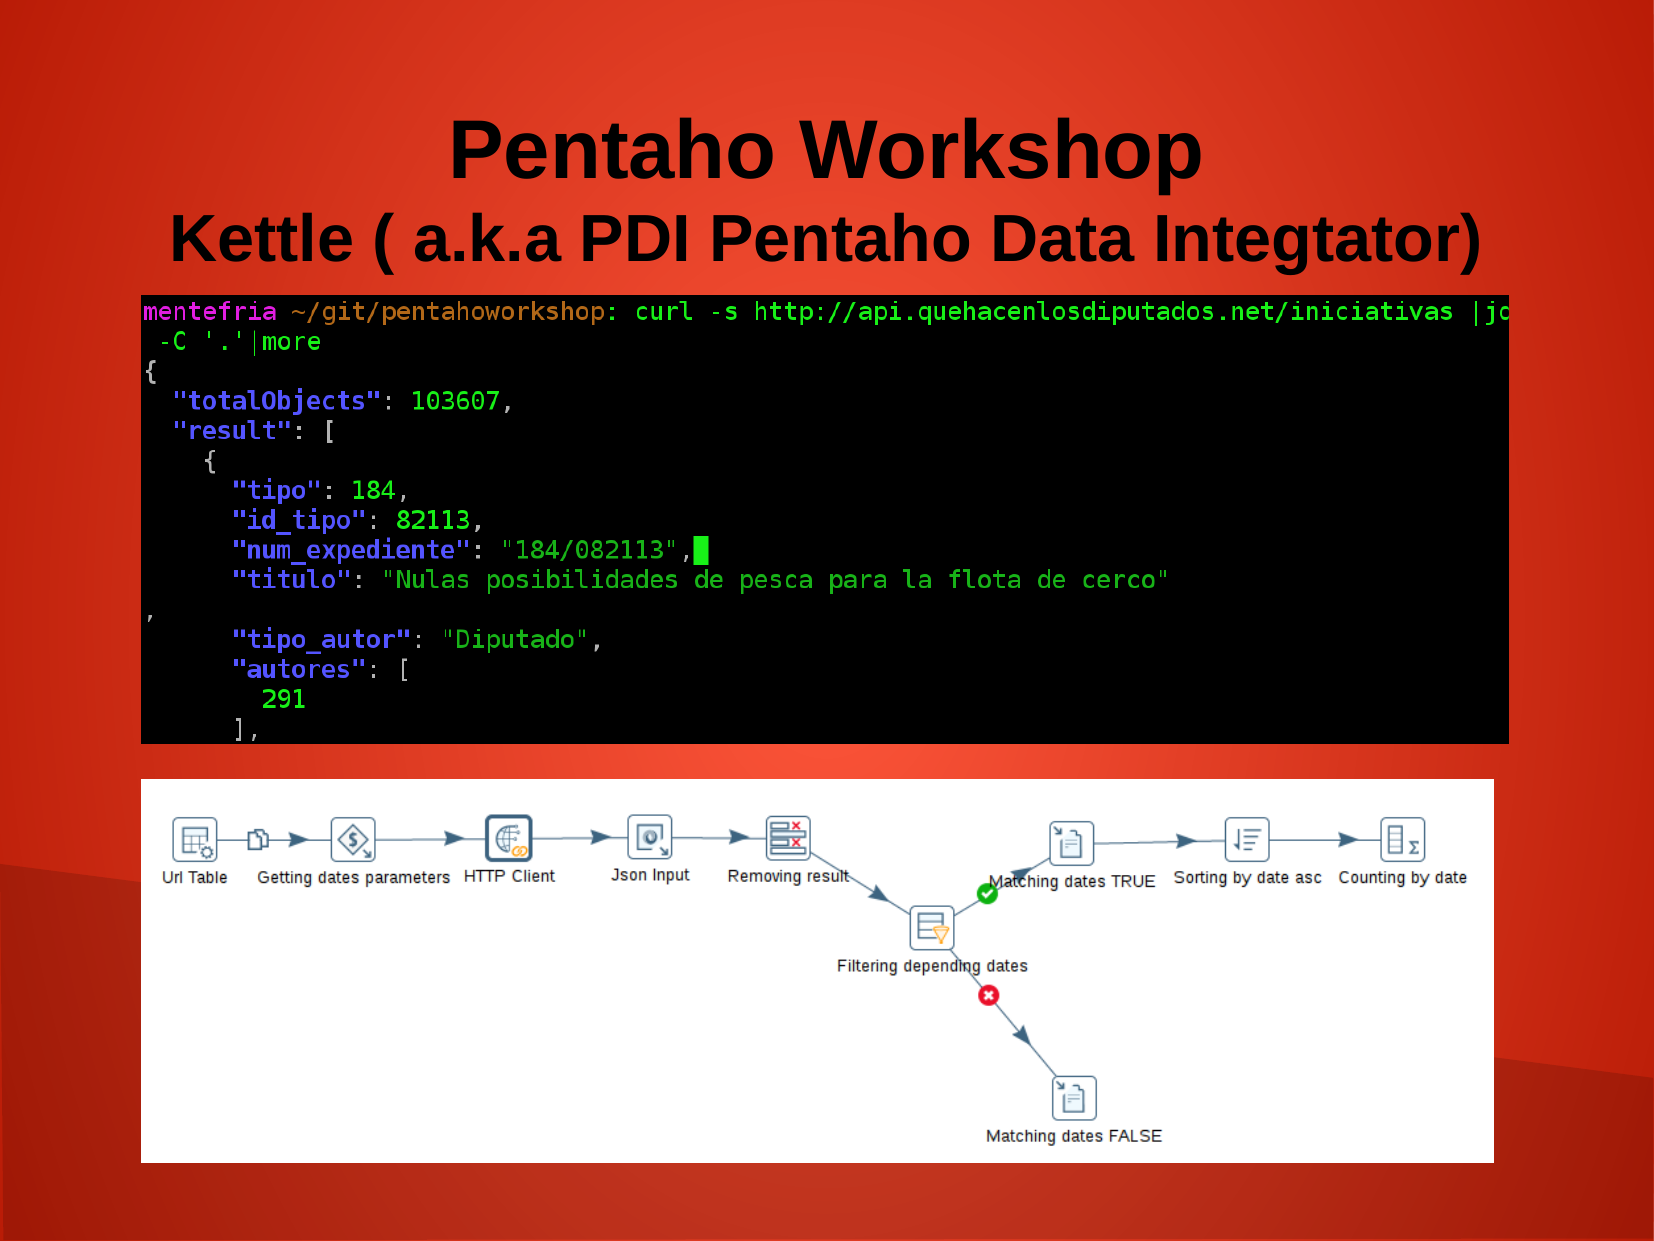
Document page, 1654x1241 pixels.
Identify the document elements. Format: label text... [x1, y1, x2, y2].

picture [141, 295, 1509, 744]
subtitle Kettle ( a.k.a PDI Pentaho Data Integtator) [82, 201, 1571, 1099]
title Pentaho Workshop [82, 47, 1571, 201]
picture [141, 779, 1494, 1163]
